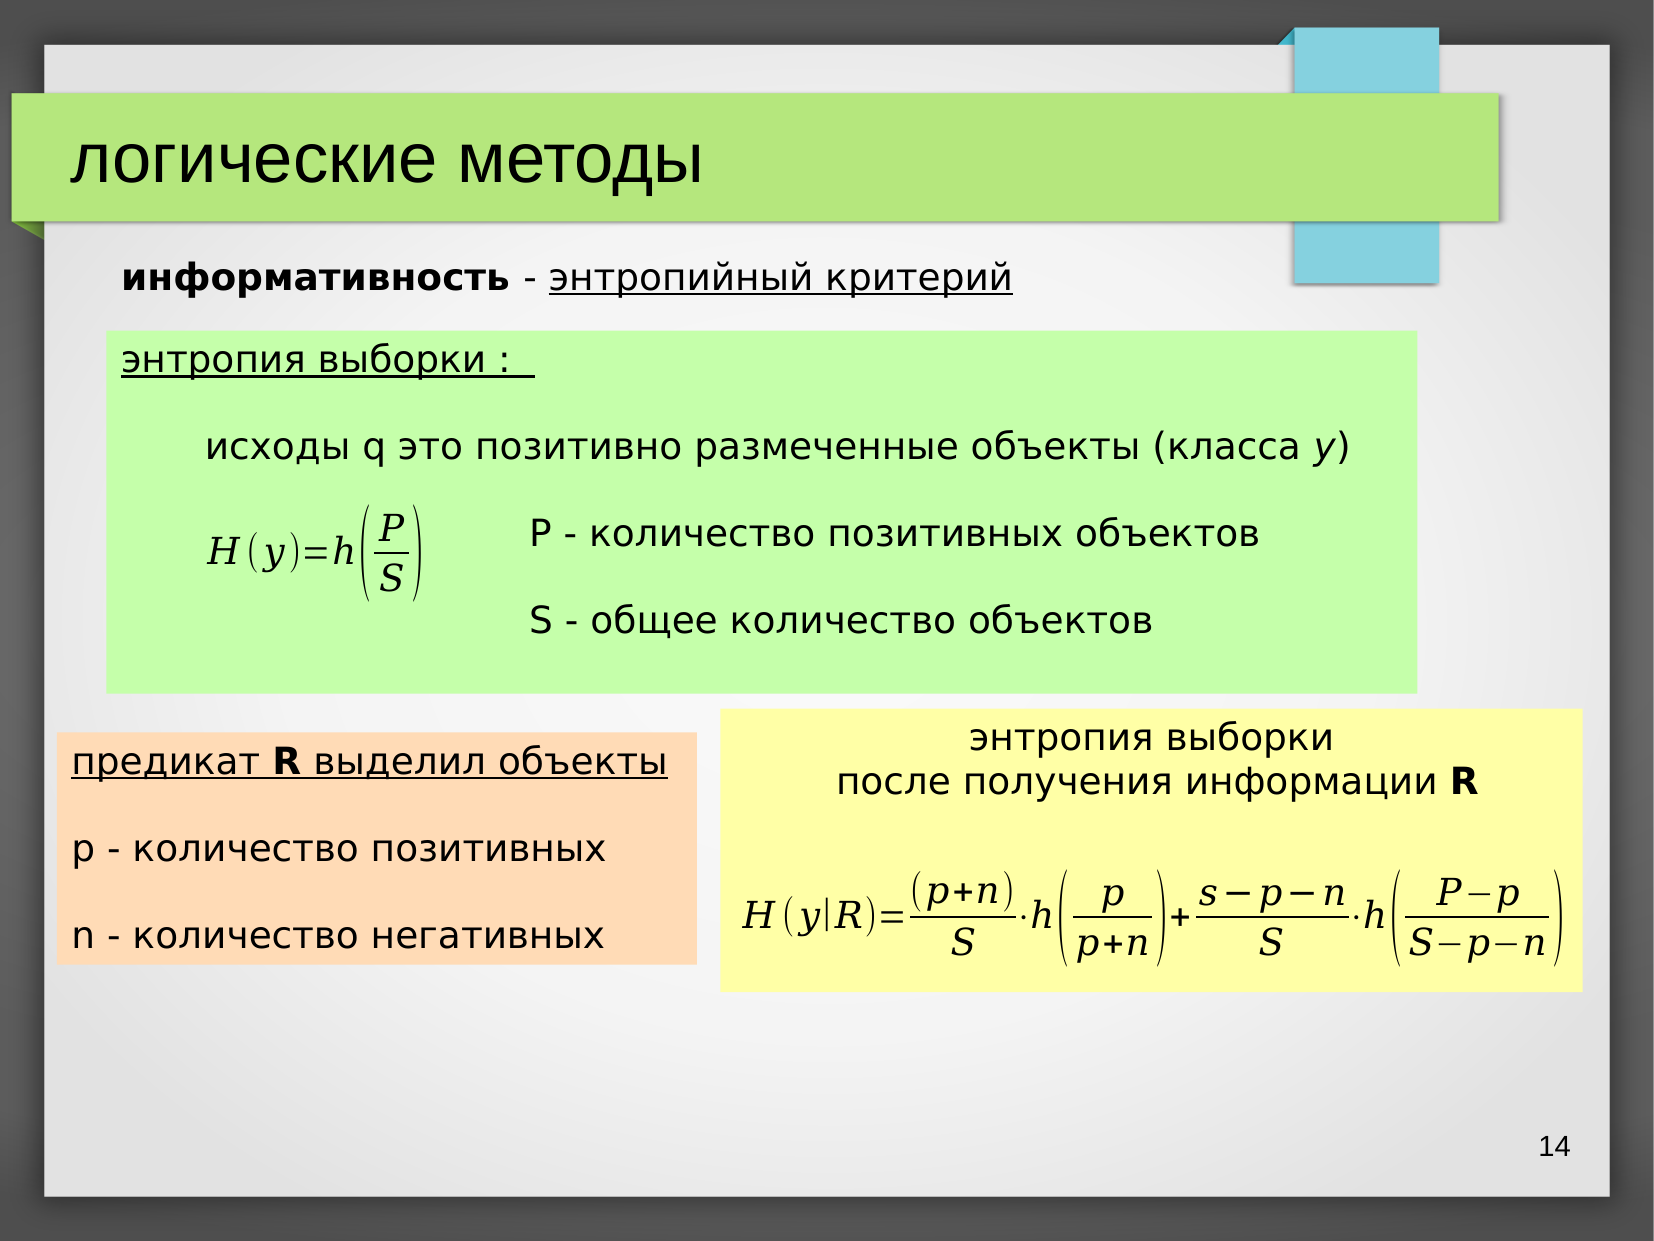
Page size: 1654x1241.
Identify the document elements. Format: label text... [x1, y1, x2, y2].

text_box энтропия выборки : исходы q это позитивно размеченные объекты (класса y) P - количество позитивных объектов S - общее количество объектов [106, 330, 1418, 694]
chart [735, 866, 1571, 969]
title логические методы [70, 118, 1205, 199]
text_box информативность - энтропийный критерий [106, 248, 1292, 309]
chart [199, 501, 431, 605]
picture [0, 0, 1654, 1241]
text_box энтропия выборки после получения информации R [720, 708, 1583, 993]
text_box предикат R выделил объекты p - количество позитивных n - количество негативных [56, 732, 697, 965]
